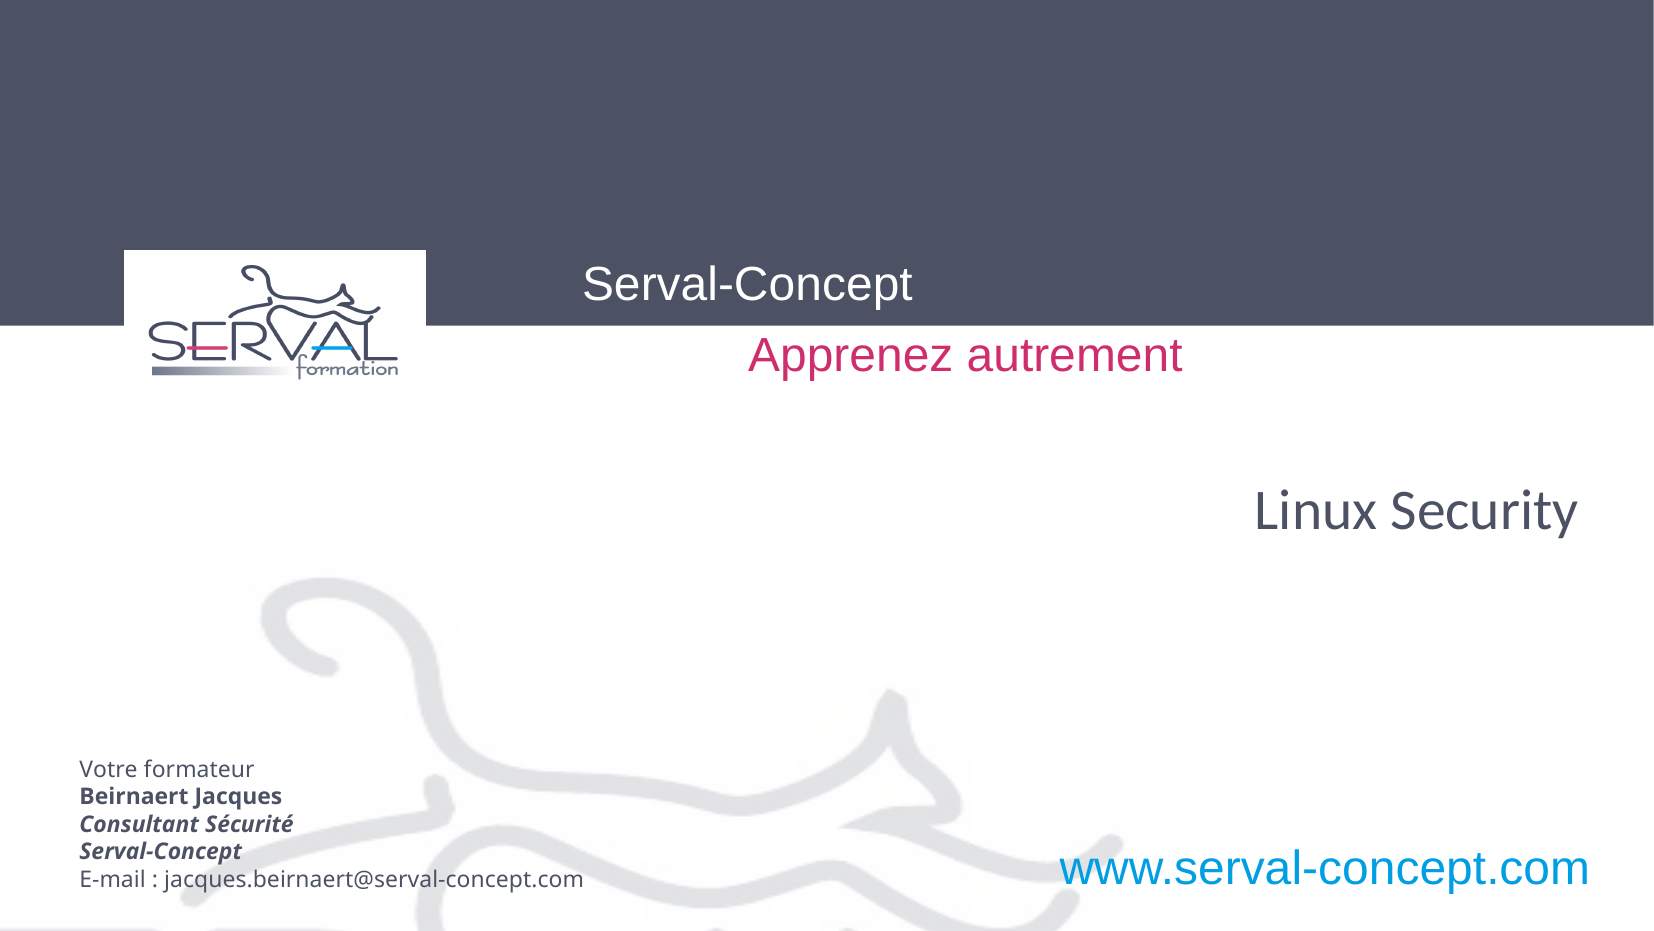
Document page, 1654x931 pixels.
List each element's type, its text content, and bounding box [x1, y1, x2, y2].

text_box Votre formateur Beirnaert Jacques Consultant Sécurité Serval-Concept E-mail : jacques.beirnaert@serval-concept.com [67, 748, 598, 898]
picture [124, 250, 426, 396]
subtitle Linux Security [32, 466, 1591, 807]
